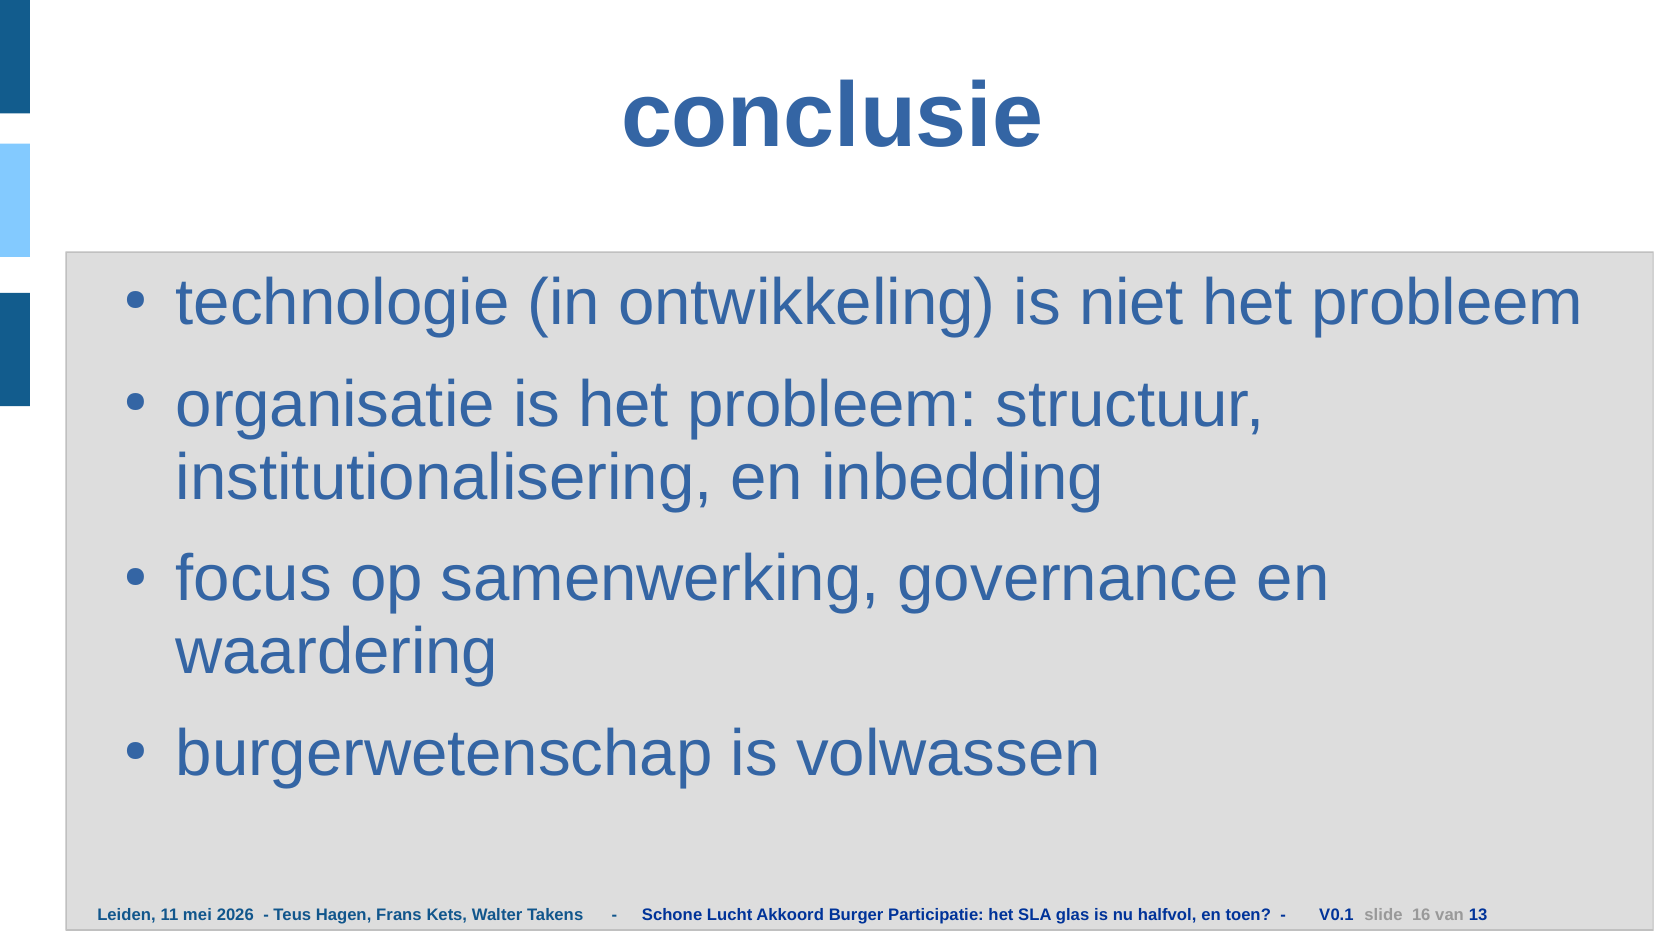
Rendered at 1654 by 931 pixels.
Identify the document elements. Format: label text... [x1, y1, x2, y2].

title conclusie [88, 37, 1577, 193]
list technologie (in ontwikkeling) is niet het probleem organisatie is het probleem: structuur, institutionalisering, en inbedding focus op samenwerking, governance en waardering burgerwetenschap is volwassen [106, 265, 1595, 857]
